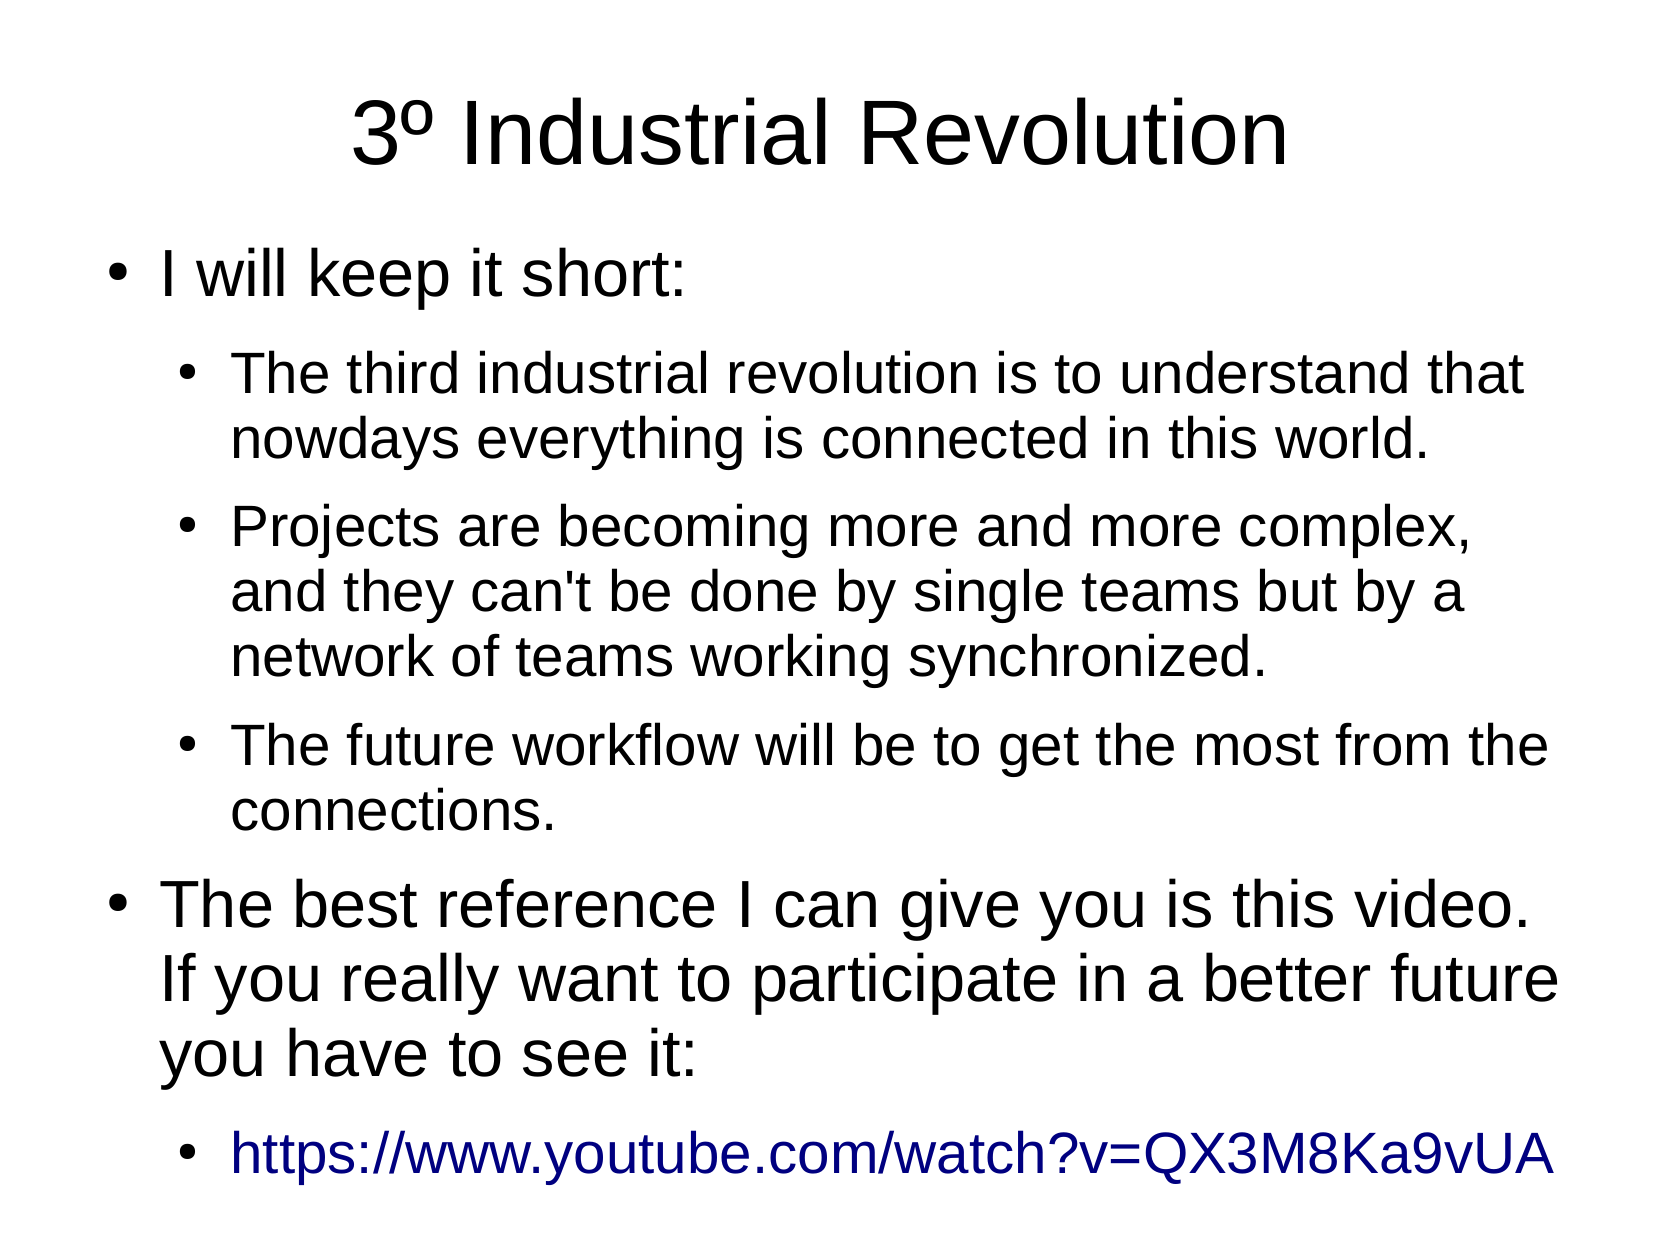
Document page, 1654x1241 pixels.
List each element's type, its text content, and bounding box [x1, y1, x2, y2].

title 3º Industrial Revolution [76, 29, 1565, 237]
list I will keep it short: The third industrial revolution is to understand that nowdays everything is connected in this world. Projects are becoming more and more complex, and they can't be done by single teams but by a network of teams working synchronized. The future workflow will be to get the most from the connections. The best reference I can give you is this video. If you really want to participate in a better future you have to see it: https://www.youtube.com/watch?v=QX3M8Ka9vUA [88, 236, 1577, 1241]
